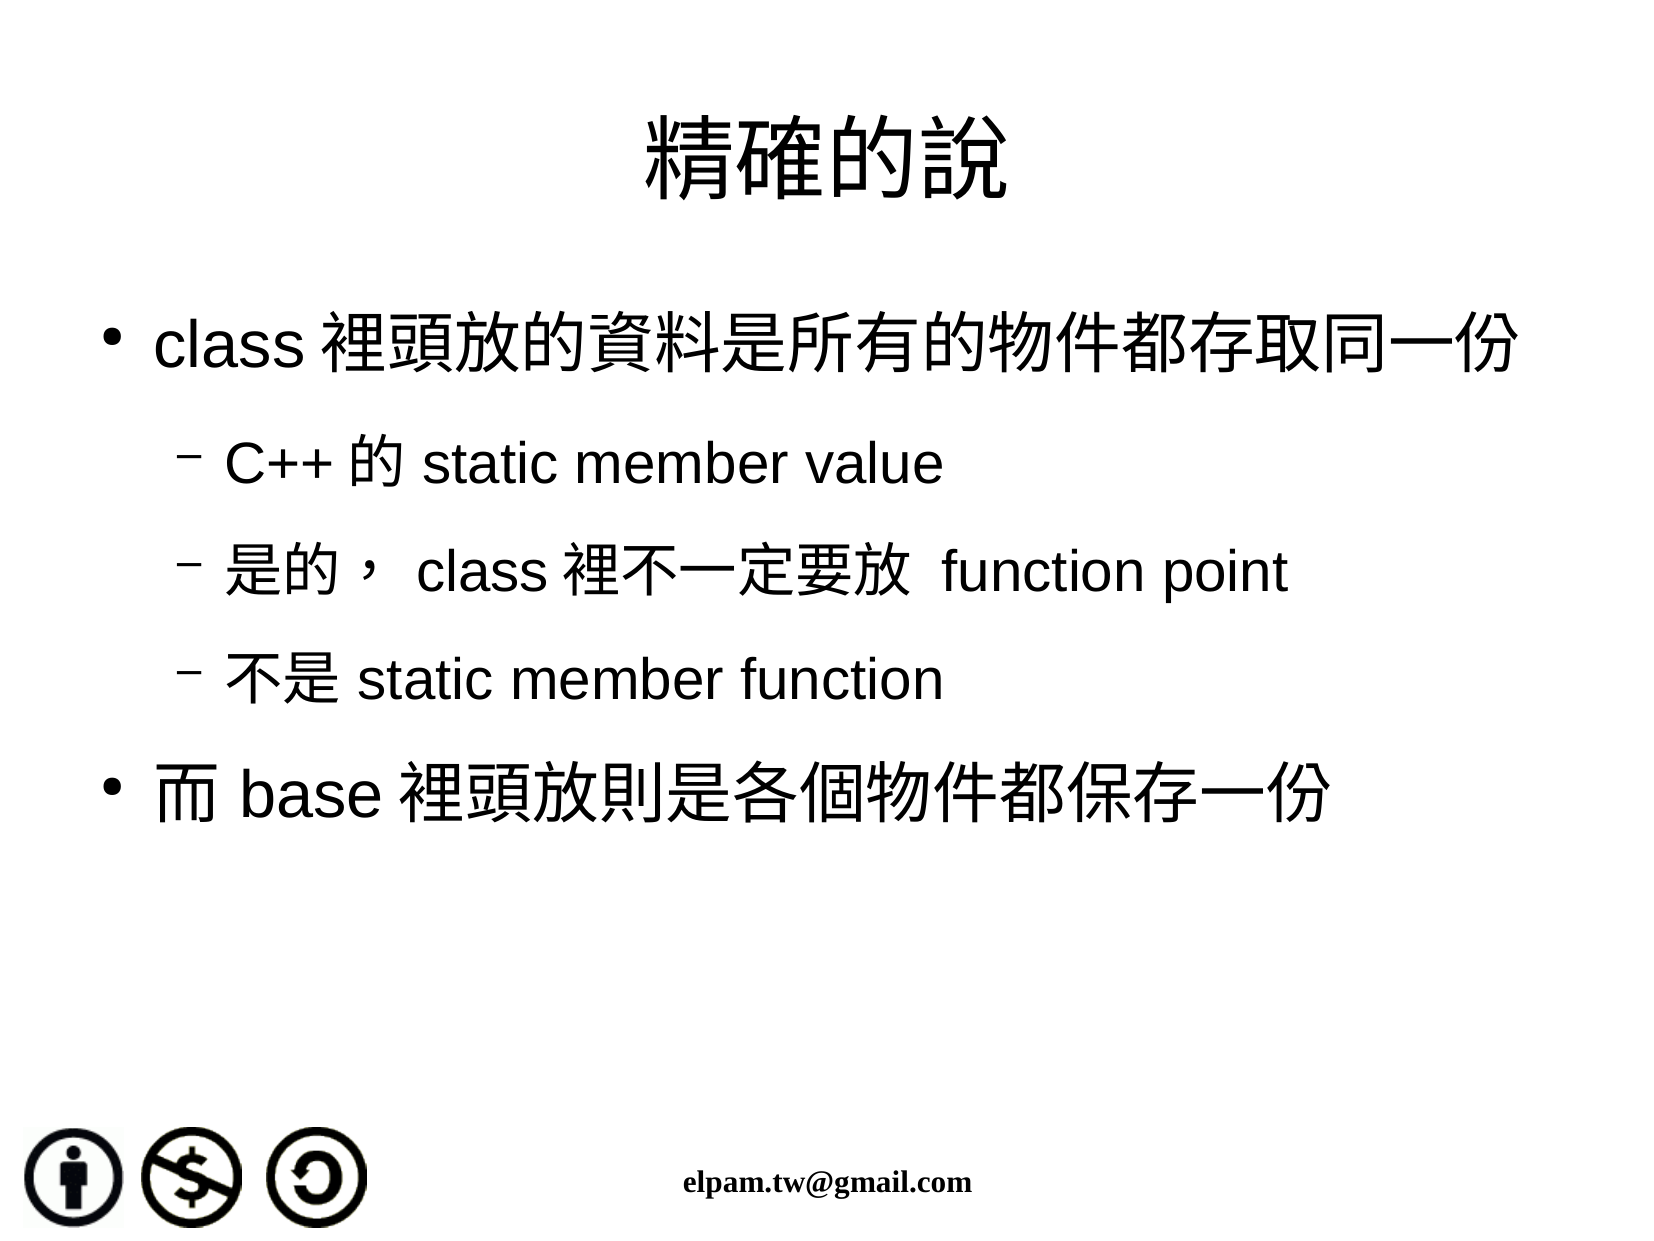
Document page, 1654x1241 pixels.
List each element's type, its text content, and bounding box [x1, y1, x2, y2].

picture [141, 1127, 242, 1228]
picture [23, 1127, 124, 1228]
title 精確的說 [82, 56, 1571, 250]
picture [266, 1127, 367, 1228]
list class裡頭放的資料是所有的物件都存取同一份 C++的static member value 是的，class裡不一定要放 function point 不是static member function 而base裡頭放則是各個物件都保存一份 [82, 290, 1571, 1094]
